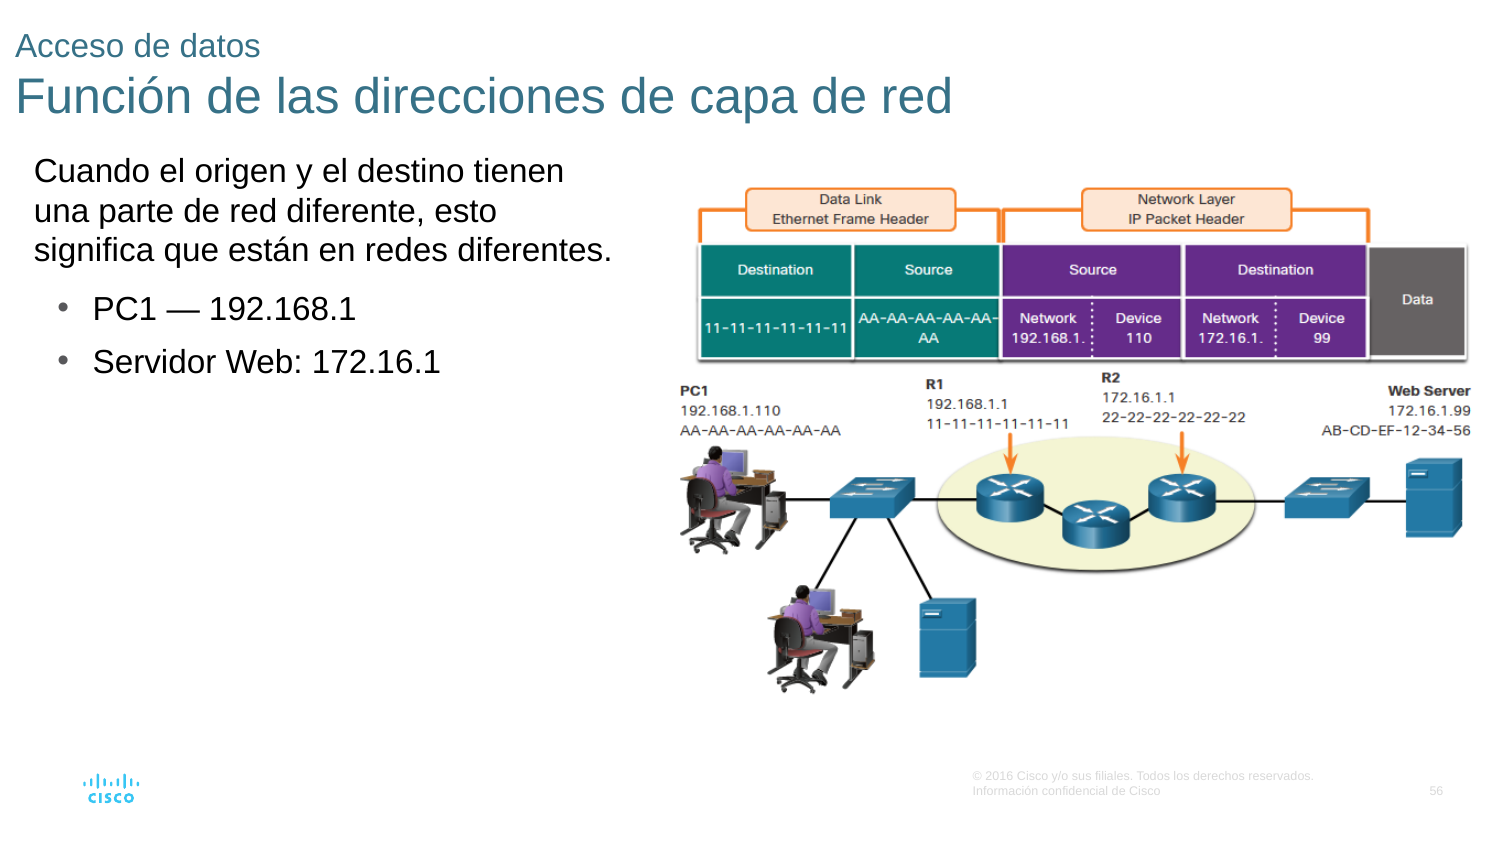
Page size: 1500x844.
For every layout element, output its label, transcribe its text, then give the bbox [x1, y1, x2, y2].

title Acceso de datos Función de las direcciones de capa de red [0, 6, 1500, 142]
picture [679, 170, 1481, 702]
list Cuando el origen y el destino tienen una parte de red diferente, esto significa que están en redes diferentes. PC1 — 192.168.1 Servidor Web: 172.16.1 [18, 141, 653, 731]
